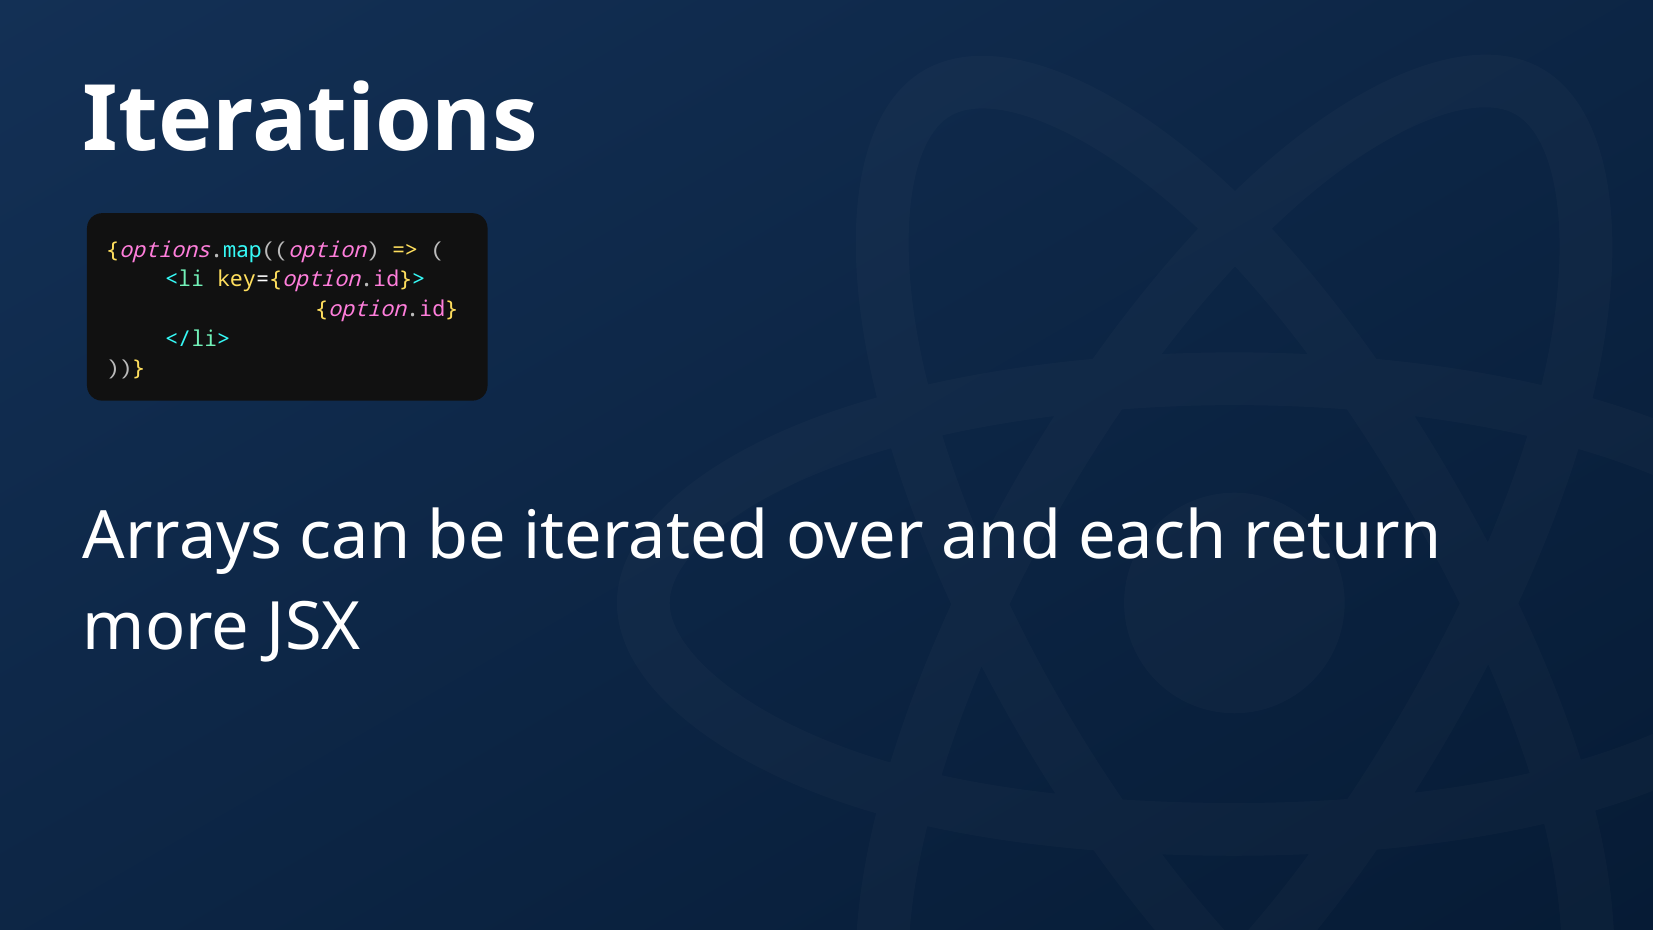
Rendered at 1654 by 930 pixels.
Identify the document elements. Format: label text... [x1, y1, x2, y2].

title Iterations [82, 37, 1571, 193]
text_box {options.map((option) => ( <li key={option.id}> {option.id} </li> ))} [86, 213, 488, 401]
list Arrays can be iterated over and each return more JSX [82, 487, 1571, 757]
